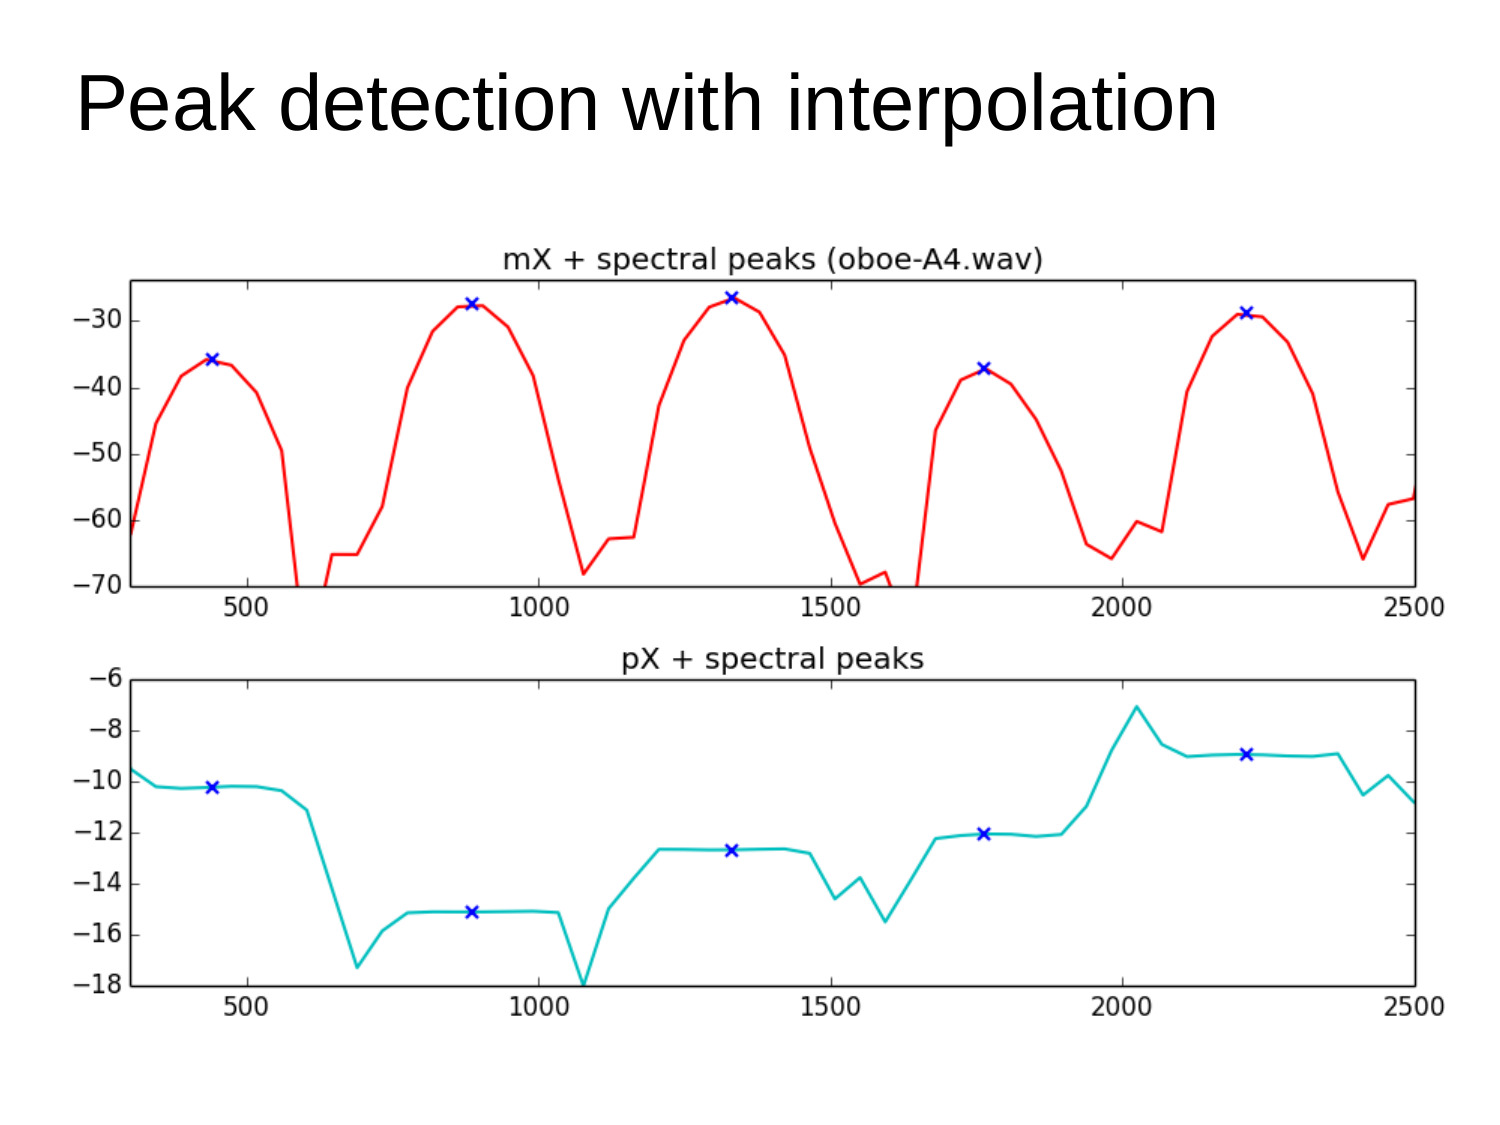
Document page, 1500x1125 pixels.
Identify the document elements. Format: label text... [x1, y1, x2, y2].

title Peak detection with interpolation [75, 9, 1425, 198]
picture [46, 220, 1472, 1046]
